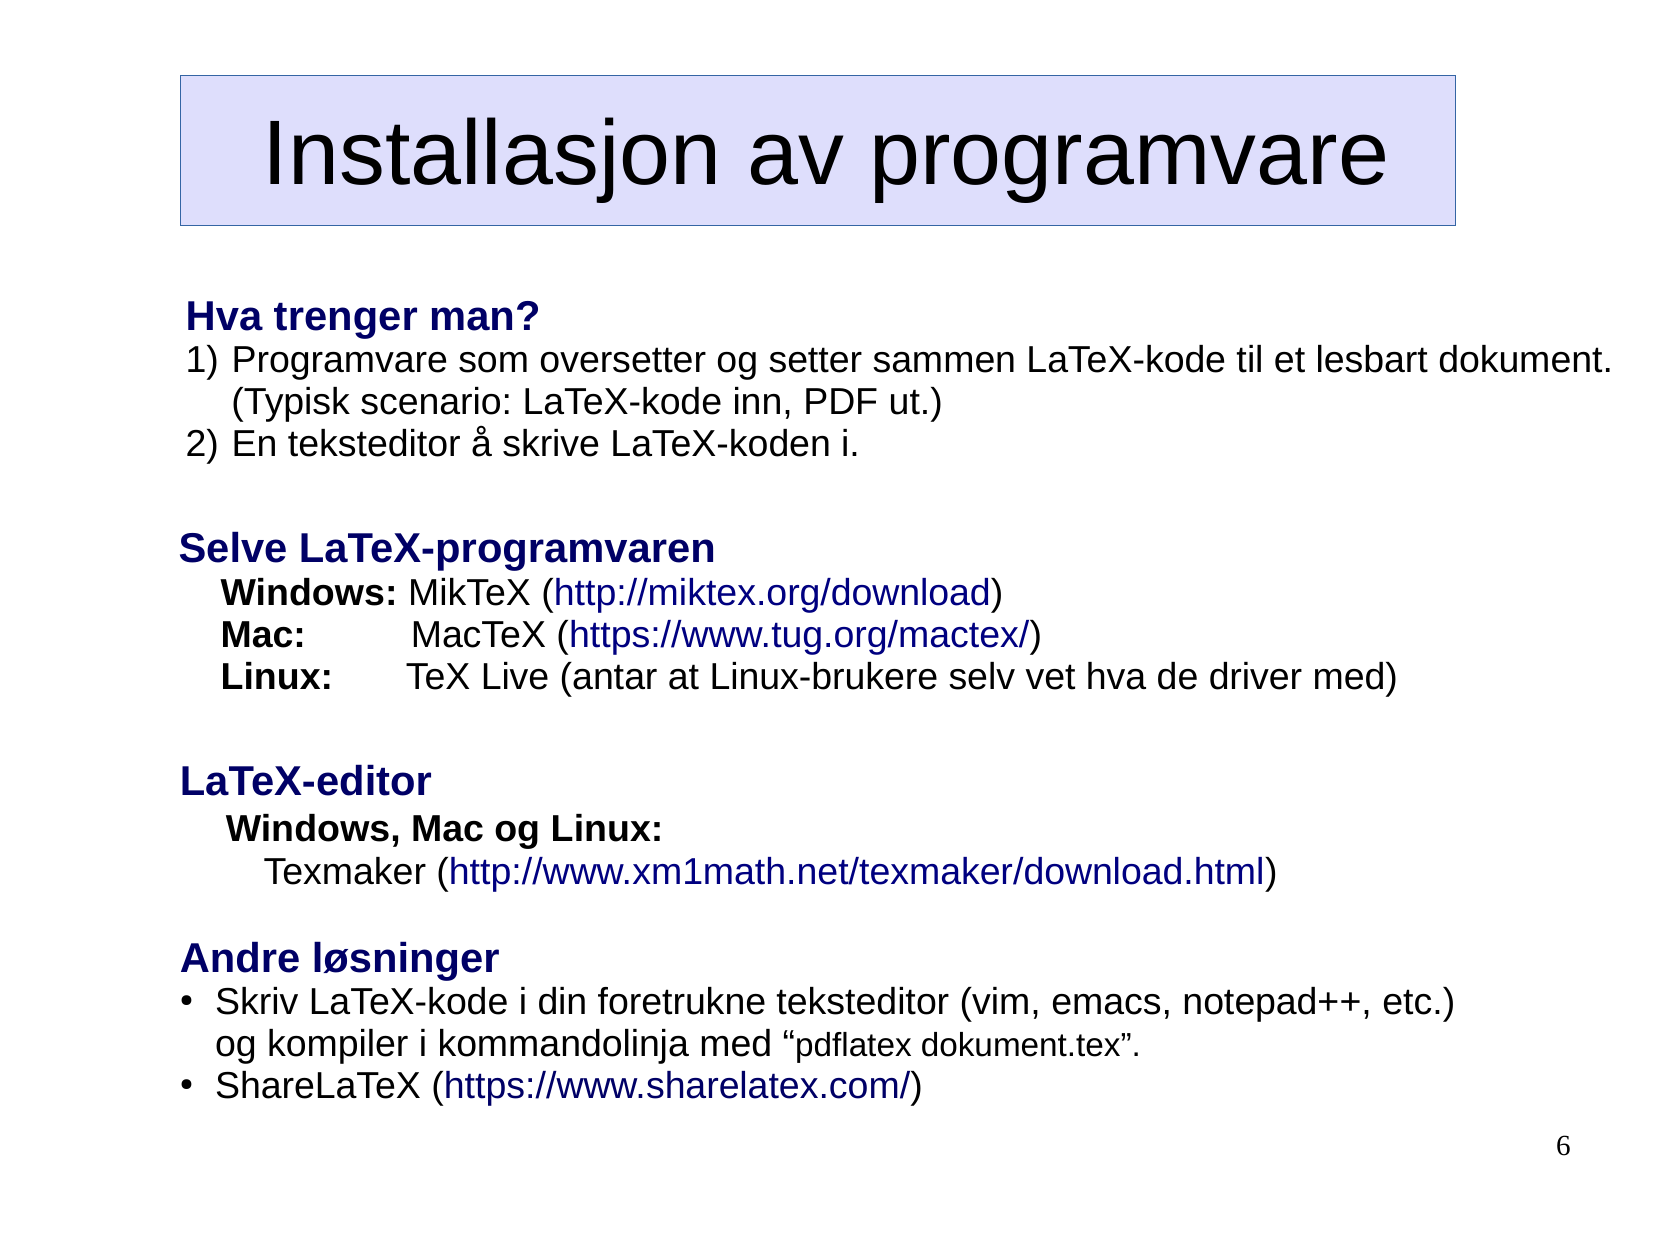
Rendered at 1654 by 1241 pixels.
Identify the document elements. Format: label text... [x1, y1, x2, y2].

text_box LaTeX-editor Windows, Mac og Linux: Texmaker (http://www.xm1math.net/texmaker/download.html) Andre løsninger Skriv LaTeX-kode i din foretrukne teksteditor (vim, emacs, notepad++, etc.) og kompiler i kommandolinja med “pdflatex dokument.tex”. ShareLaTeX (https://www.sharelatex.com/) [165, 750, 1472, 1115]
text_box Selve LaTeX-programvaren Windows: MikTeX (http://miktex.org/download) Mac: MacTeX (https://www.tug.org/mactex/) Linux: TeX Live (antar at Linux-brukere selv vet hva de driver med) [163, 517, 1414, 706]
text_box Hva trenger man? Programvare som oversetter og setter sammen LaTeX-kode til et lesbart dokument. (Typisk scenario: LaTeX-kode inn, PDF ut.) En teksteditor å skrive LaTeX-koden i. [170, 285, 1629, 473]
title Installasjon av programvare [82, 49, 1571, 257]
